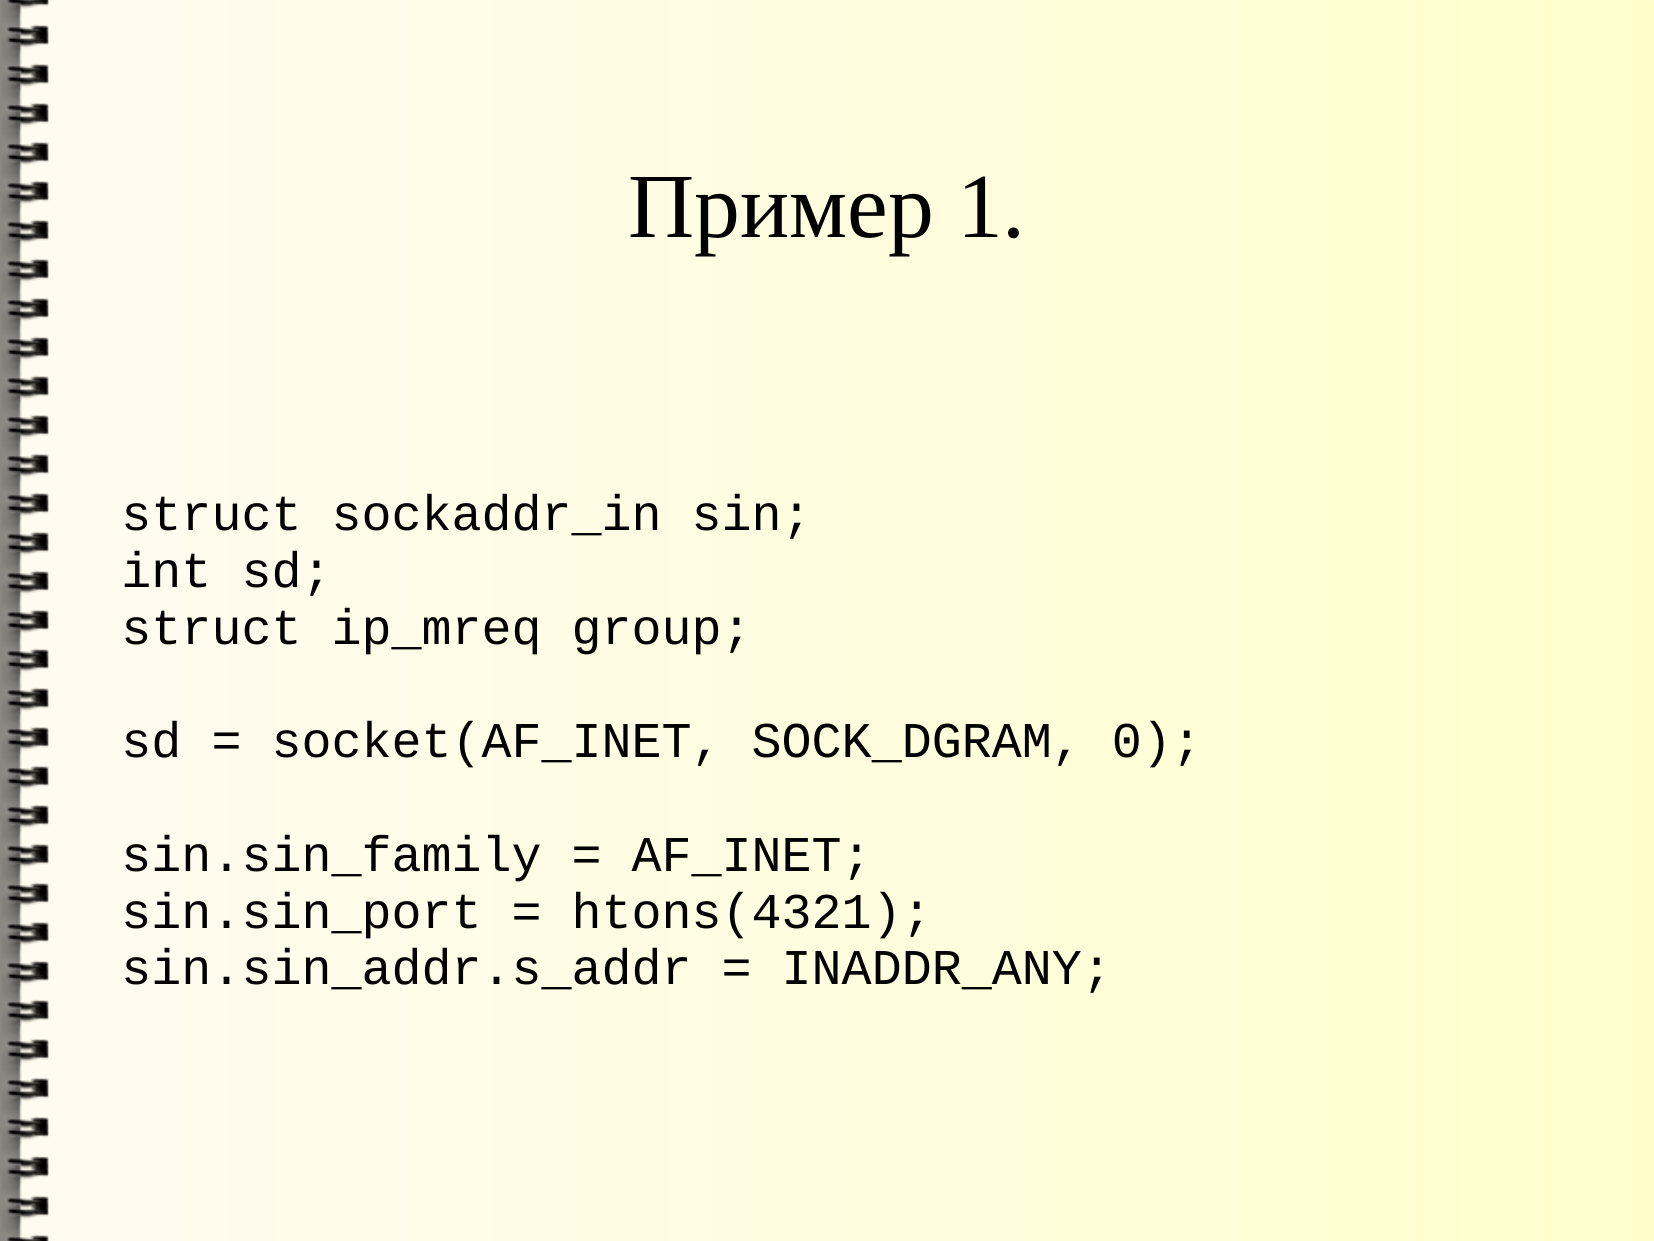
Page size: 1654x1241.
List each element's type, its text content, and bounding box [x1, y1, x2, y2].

picture [0, 0, 1654, 1241]
title Пример 1. [121, 102, 1534, 311]
subtitle struct sockaddr_in sin; int sd; struct ip_mreq group; sd = socket(AF_INET, SOCK_DGRAM, 0); sin.sin_family = AF_INET; sin.sin_port = htons(4321); sin.sin_addr.s_addr = INADDR_ANY; [121, 345, 1534, 1201]
